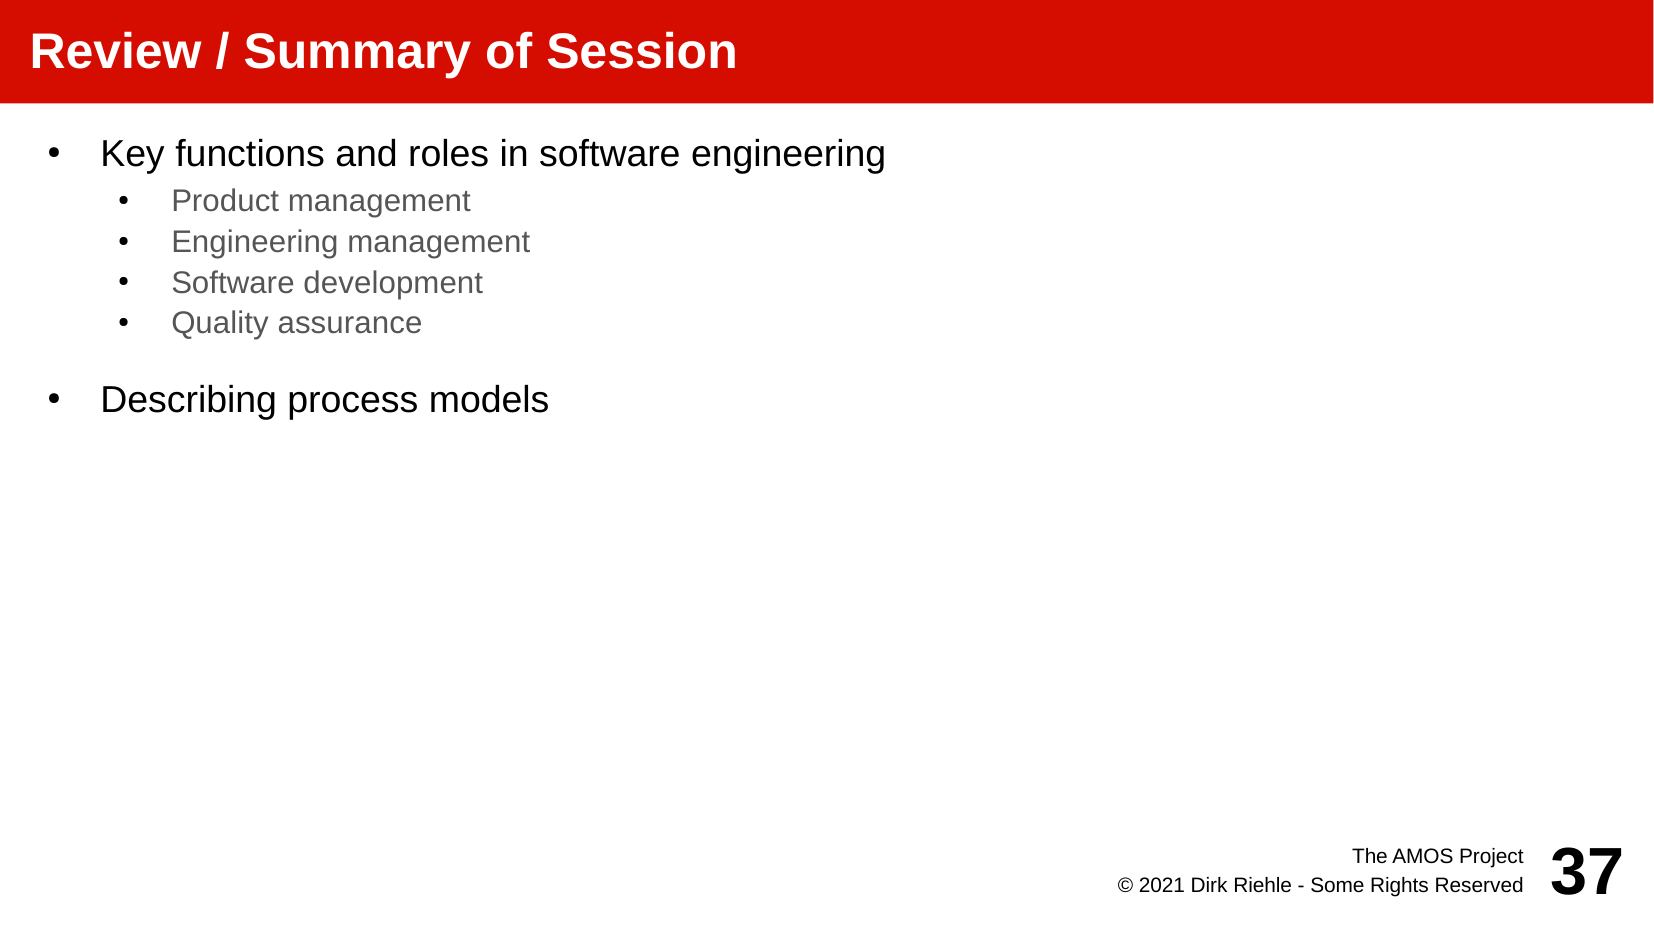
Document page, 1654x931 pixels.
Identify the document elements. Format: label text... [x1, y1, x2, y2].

list Key functions and roles in software engineering Product management Engineering management Software development Quality assurance Describing process models [29, 132, 1625, 813]
title Review / Summary of Session [0, 0, 1654, 104]
